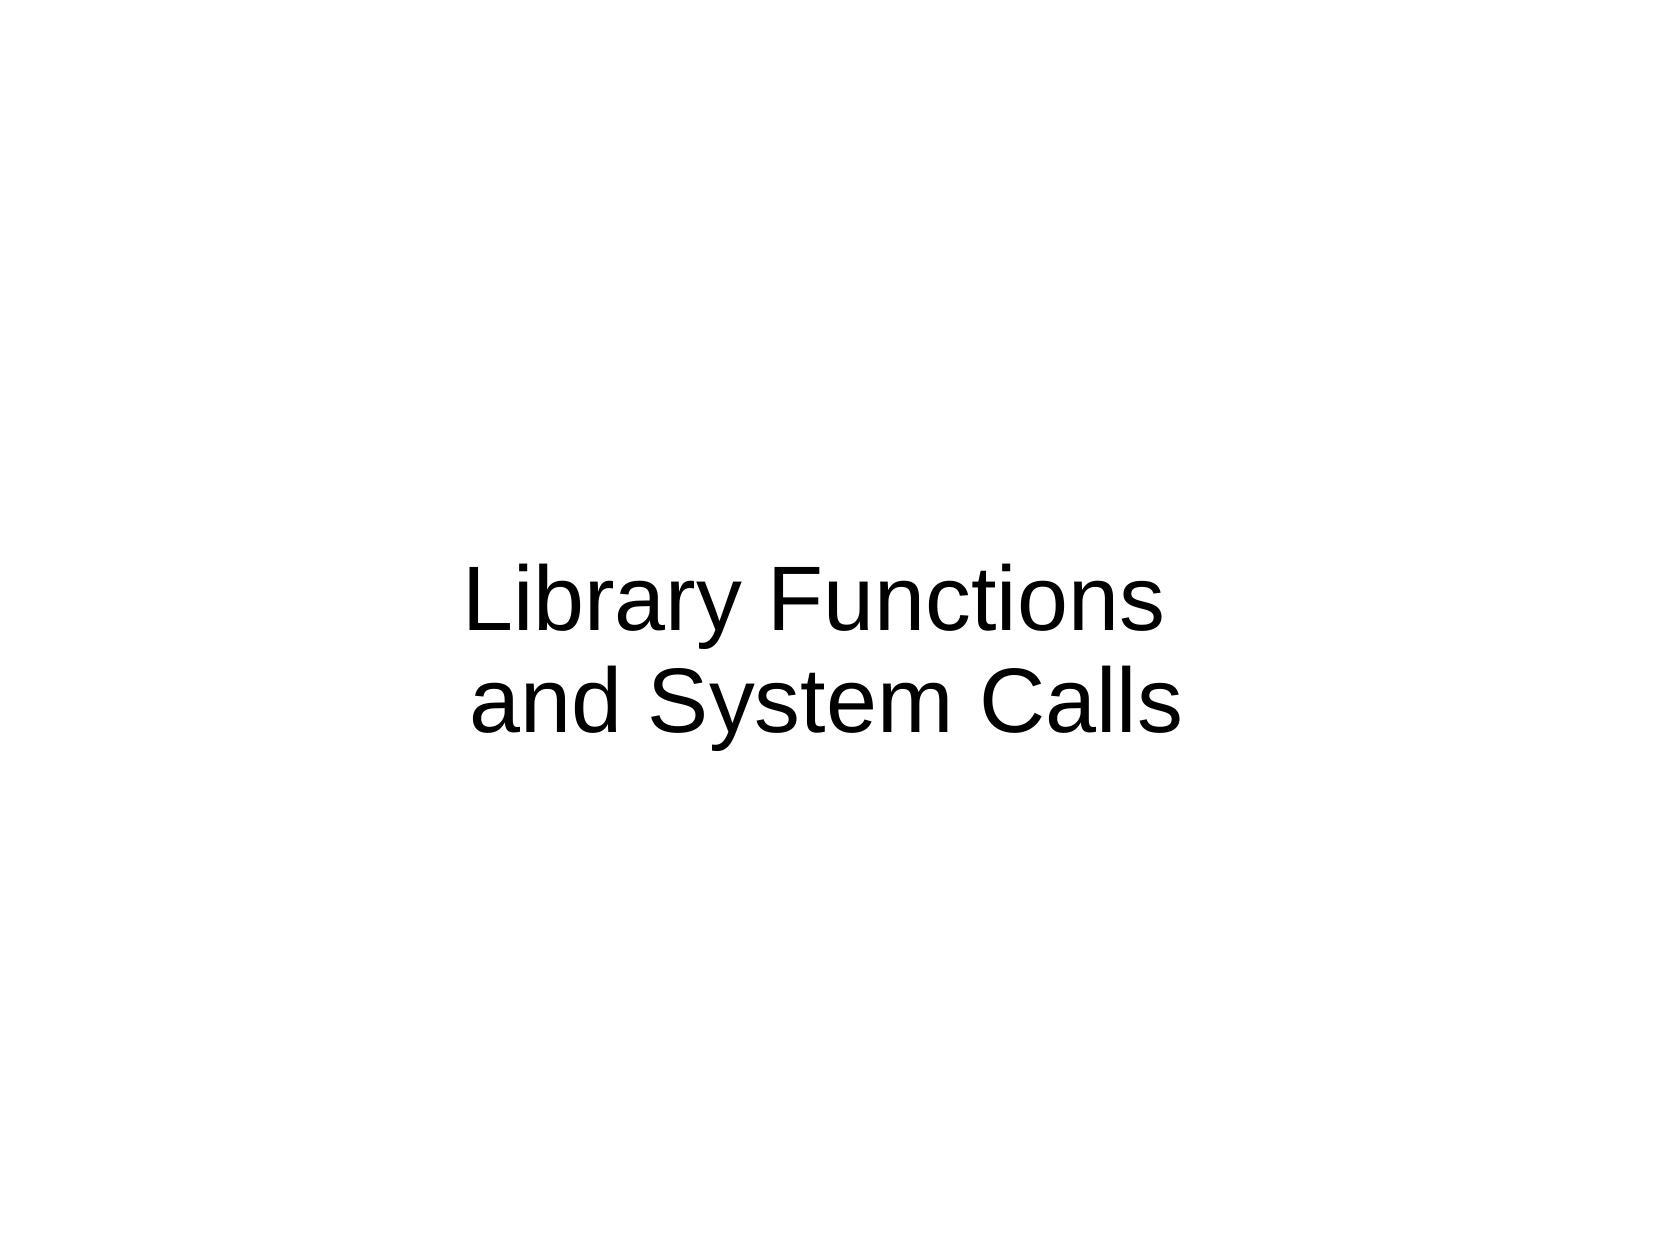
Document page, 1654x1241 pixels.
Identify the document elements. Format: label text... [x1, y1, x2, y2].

subtitle Library Functions and System Calls [82, 290, 1571, 1010]
